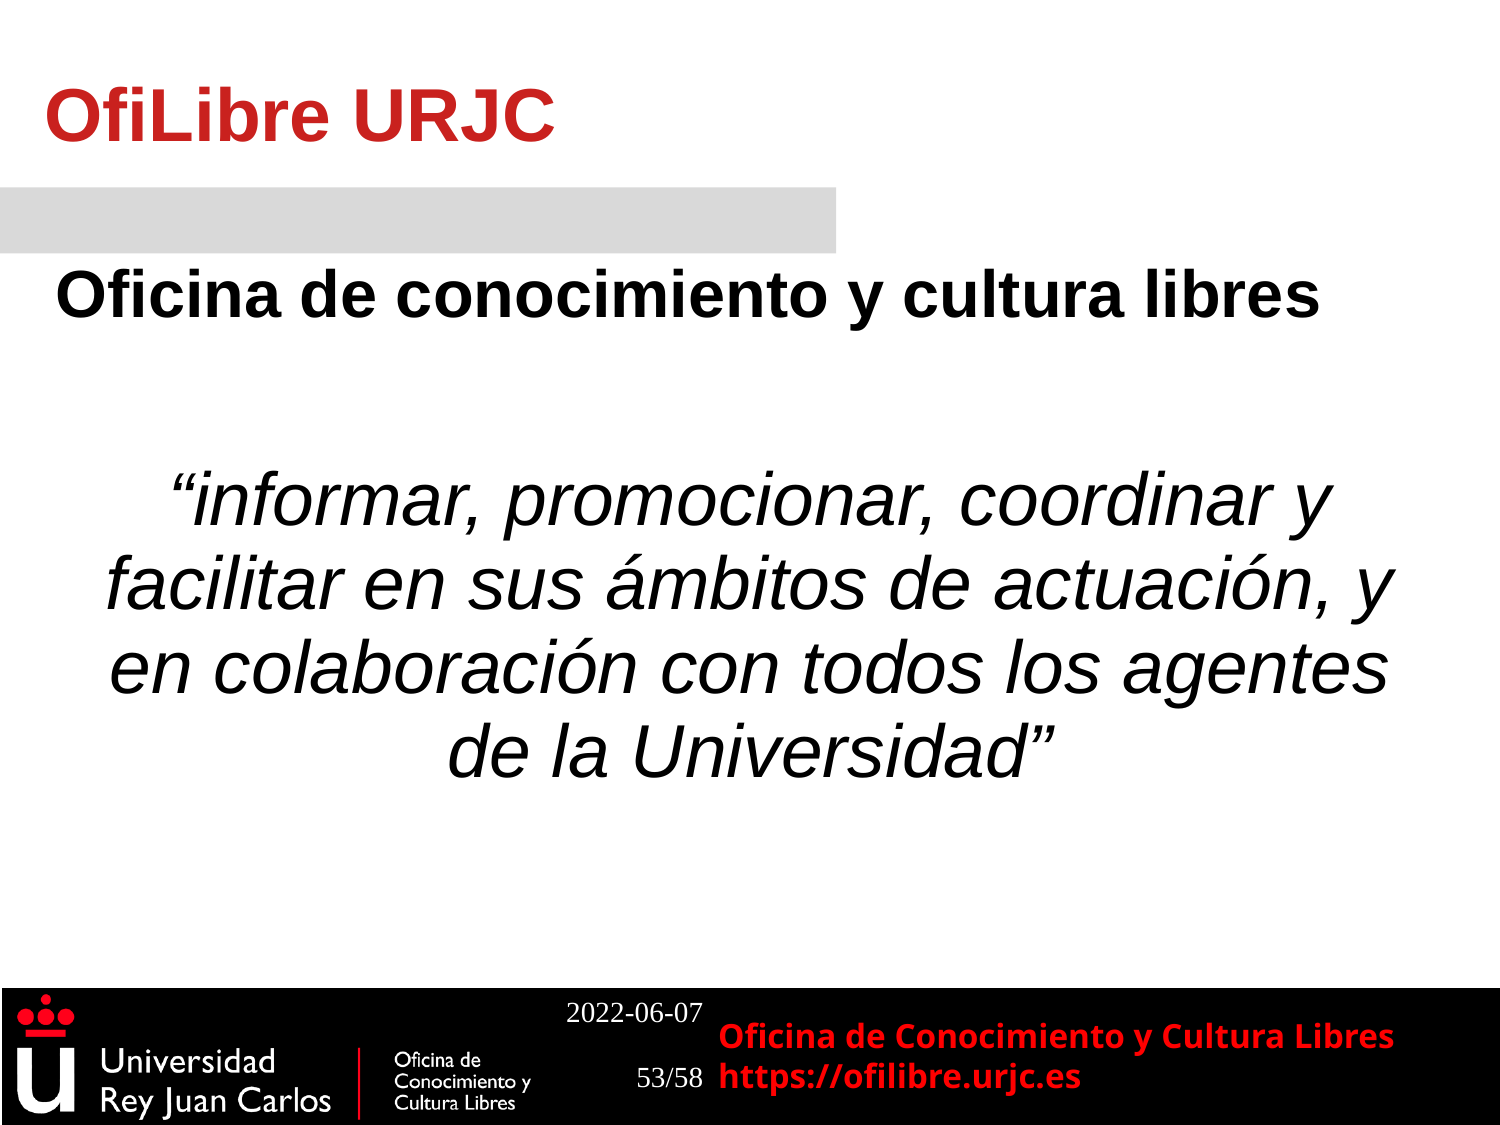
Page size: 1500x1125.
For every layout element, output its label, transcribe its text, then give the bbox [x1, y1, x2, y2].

text_box Oficina de conocimiento y cultura libres [40, 249, 1366, 346]
picture [17, 994, 531, 1120]
title [75, 7, 1425, 196]
text_box “informar, promocionar, coordinar y facilitar en sus ámbitos de actuación, y en colaboración con todos los agentes de la Universidad” [45, 450, 1456, 856]
text_box OfiLibre URJC [30, 66, 1036, 249]
